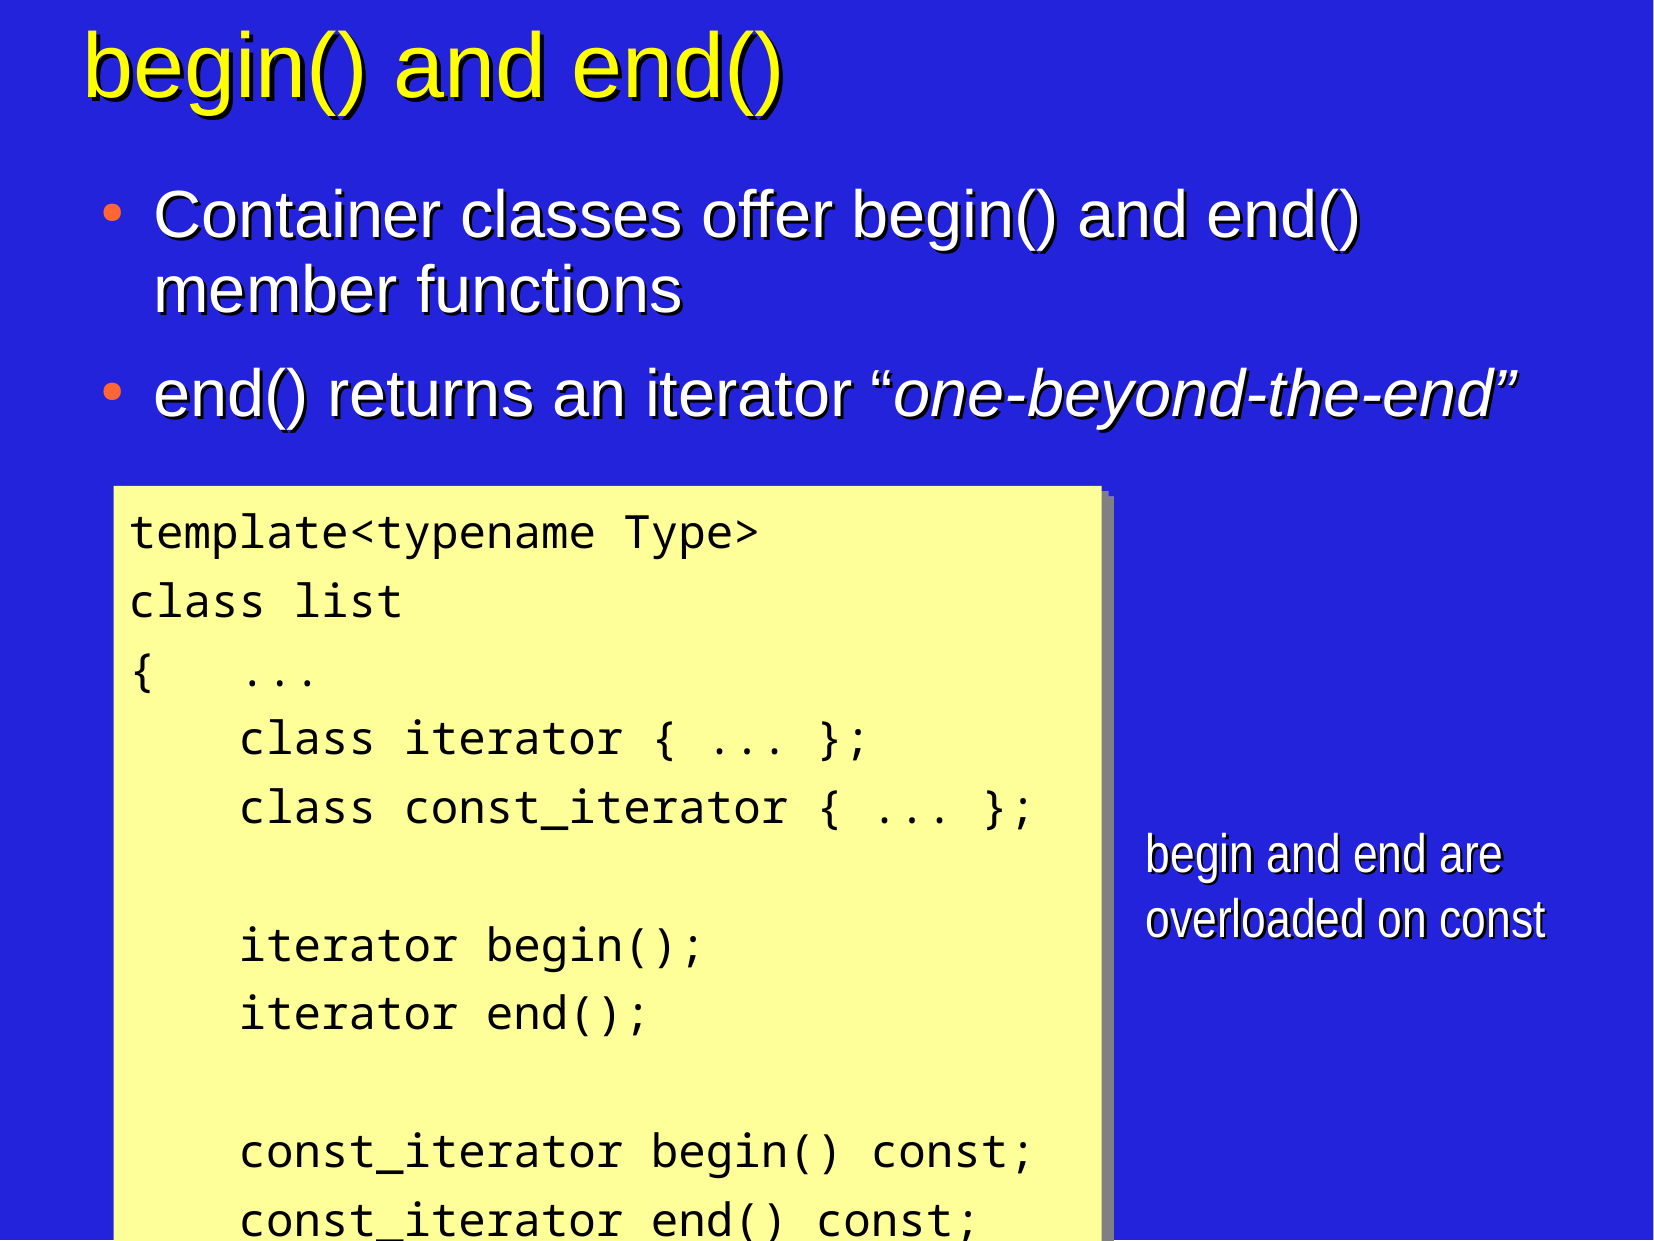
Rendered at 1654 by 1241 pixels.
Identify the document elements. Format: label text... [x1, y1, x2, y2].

text_box begin and end are overloaded on const [1130, 810, 1605, 956]
title begin() and end() [82, 2, 1571, 130]
list Container classes offer begin() and end() member functions end() returns an iterator “one-beyond-the-end” [82, 177, 1571, 1182]
text_box template<typename Type> class list { ... class iterator { ... }; class const_iterator { ... }; iterator begin(); iterator end(); const_iterator begin() const; const_iterator end() const; ... }; [113, 485, 1102, 1241]
